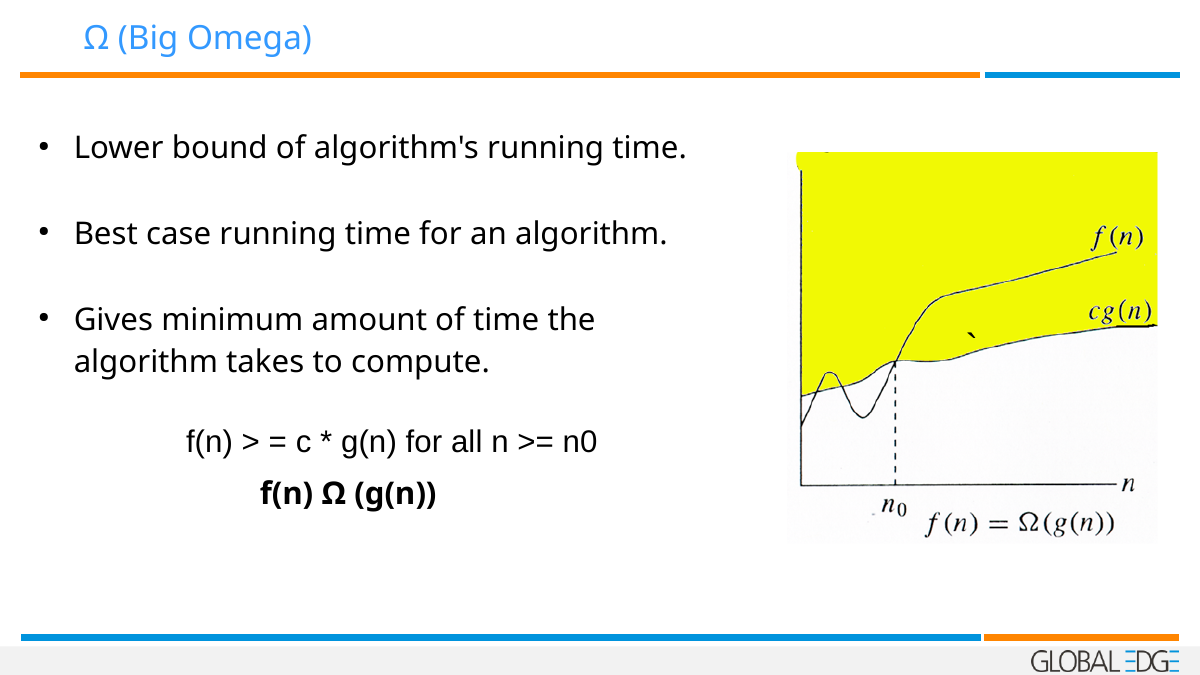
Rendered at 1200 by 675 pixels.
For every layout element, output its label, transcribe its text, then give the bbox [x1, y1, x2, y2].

picture [786, 151, 1158, 544]
picture [1031, 650, 1179, 672]
title Ω (Big Omega) [12, 9, 1088, 63]
text_box Lower bound of algorithm's running time. Best case running time for an algorithm. Gives minimum amount of time the algorithm takes to compute. f(n) > = c * g(n) for all n >= n0 f(n) Ω (g(n)) [23, 118, 756, 615]
